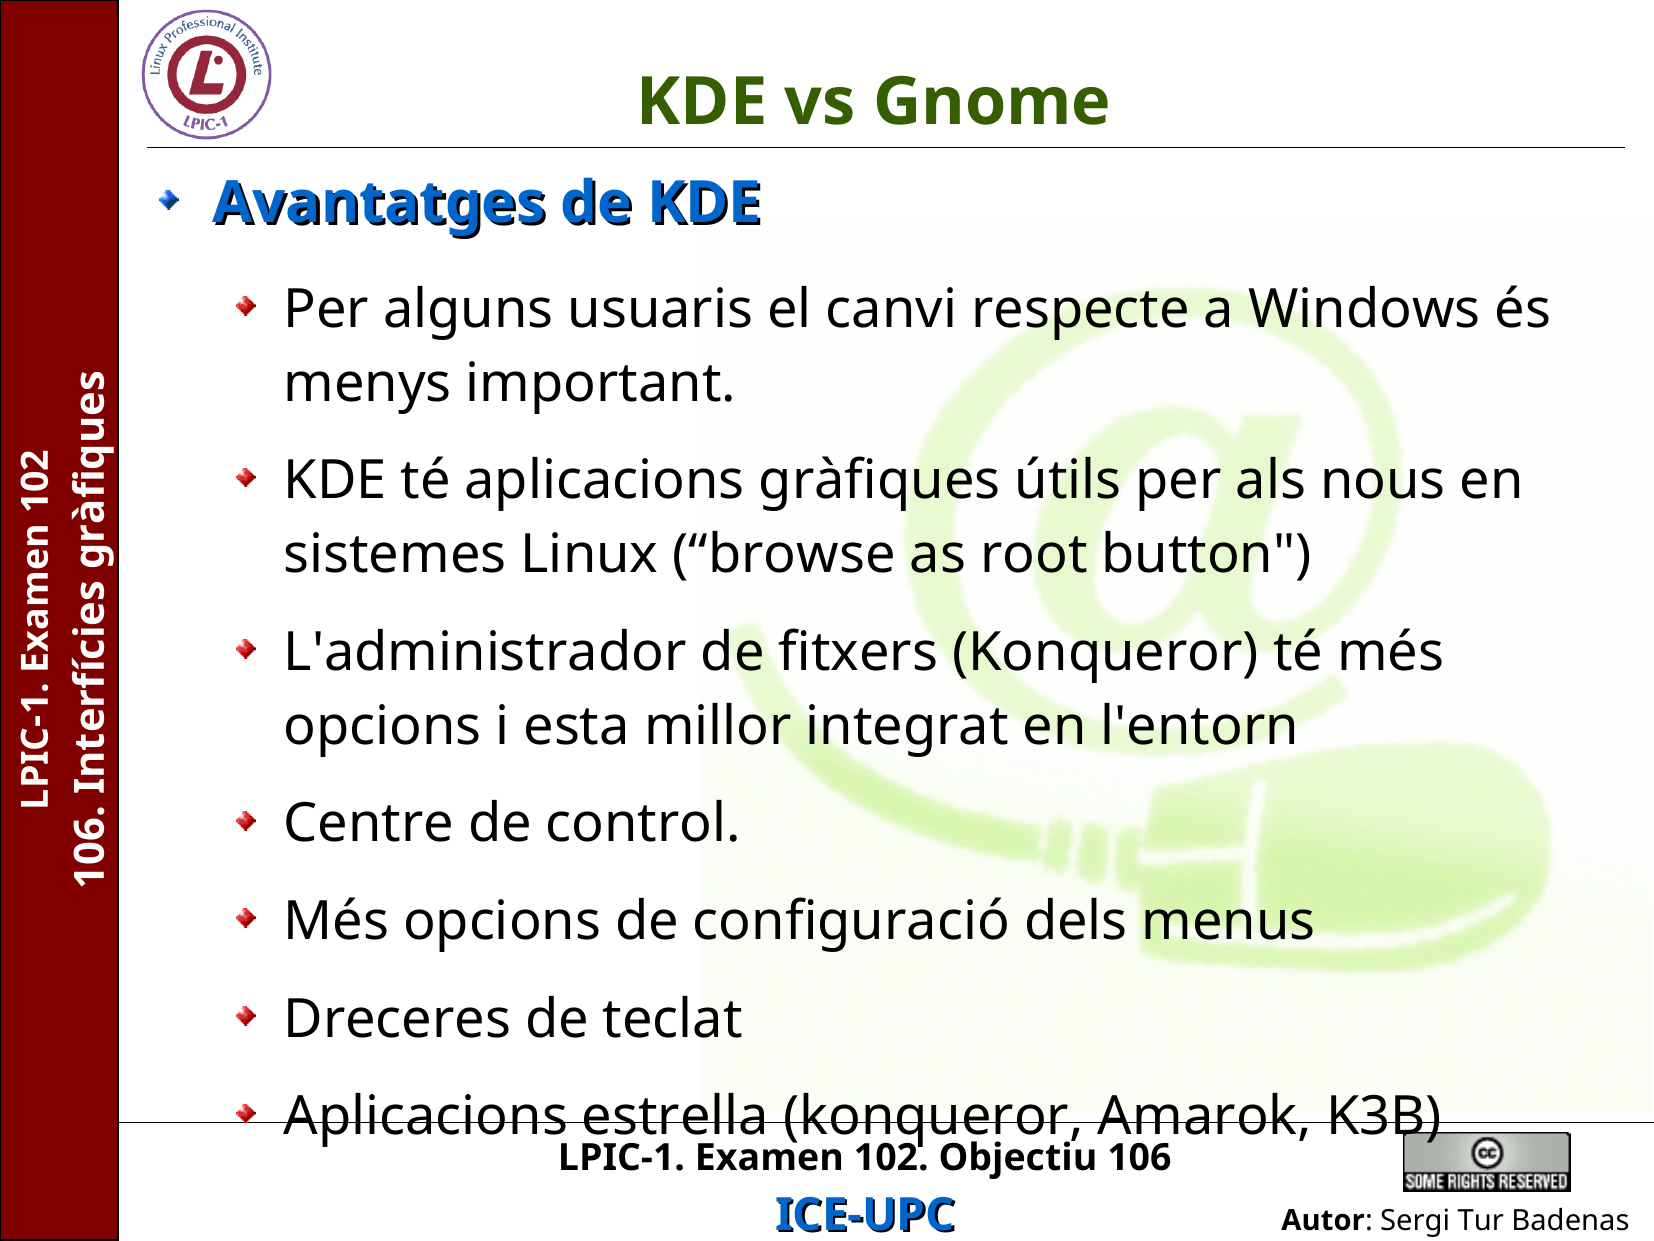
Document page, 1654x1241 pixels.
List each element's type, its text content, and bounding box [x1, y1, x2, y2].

picture [1023, 1108, 1038, 1113]
picture [1110, 1101, 1118, 1113]
picture [903, 1108, 917, 1113]
picture [837, 1108, 852, 1113]
picture [1161, 1108, 1173, 1113]
title KDE vs Gnome [129, 49, 1619, 148]
picture [1142, 1108, 1155, 1113]
picture [700, 1030, 712, 1034]
picture [236, 1104, 256, 1123]
picture [1403, 1132, 1571, 1192]
picture [871, 1108, 885, 1113]
list Avantatges de KDE Per alguns usuaris el canvi respecte a Windows és menys important. KDE té aplicacions gràfiques útils per als nous en sistemes Linux (“browse as root button") L'administrador de fitxers (Konqueror) té més opcions i esta millor integrat en l'entorn Centre de control. Més opcions de configuració dels menus Dreceres de teclat Aplicacions estrella (konqueror, Amarok, K3B) [141, 160, 1630, 1030]
picture [1245, 1108, 1260, 1113]
picture [700, 217, 1654, 1113]
picture [970, 1108, 983, 1113]
picture [135, 5, 277, 49]
picture [1400, 1100, 1416, 1112]
